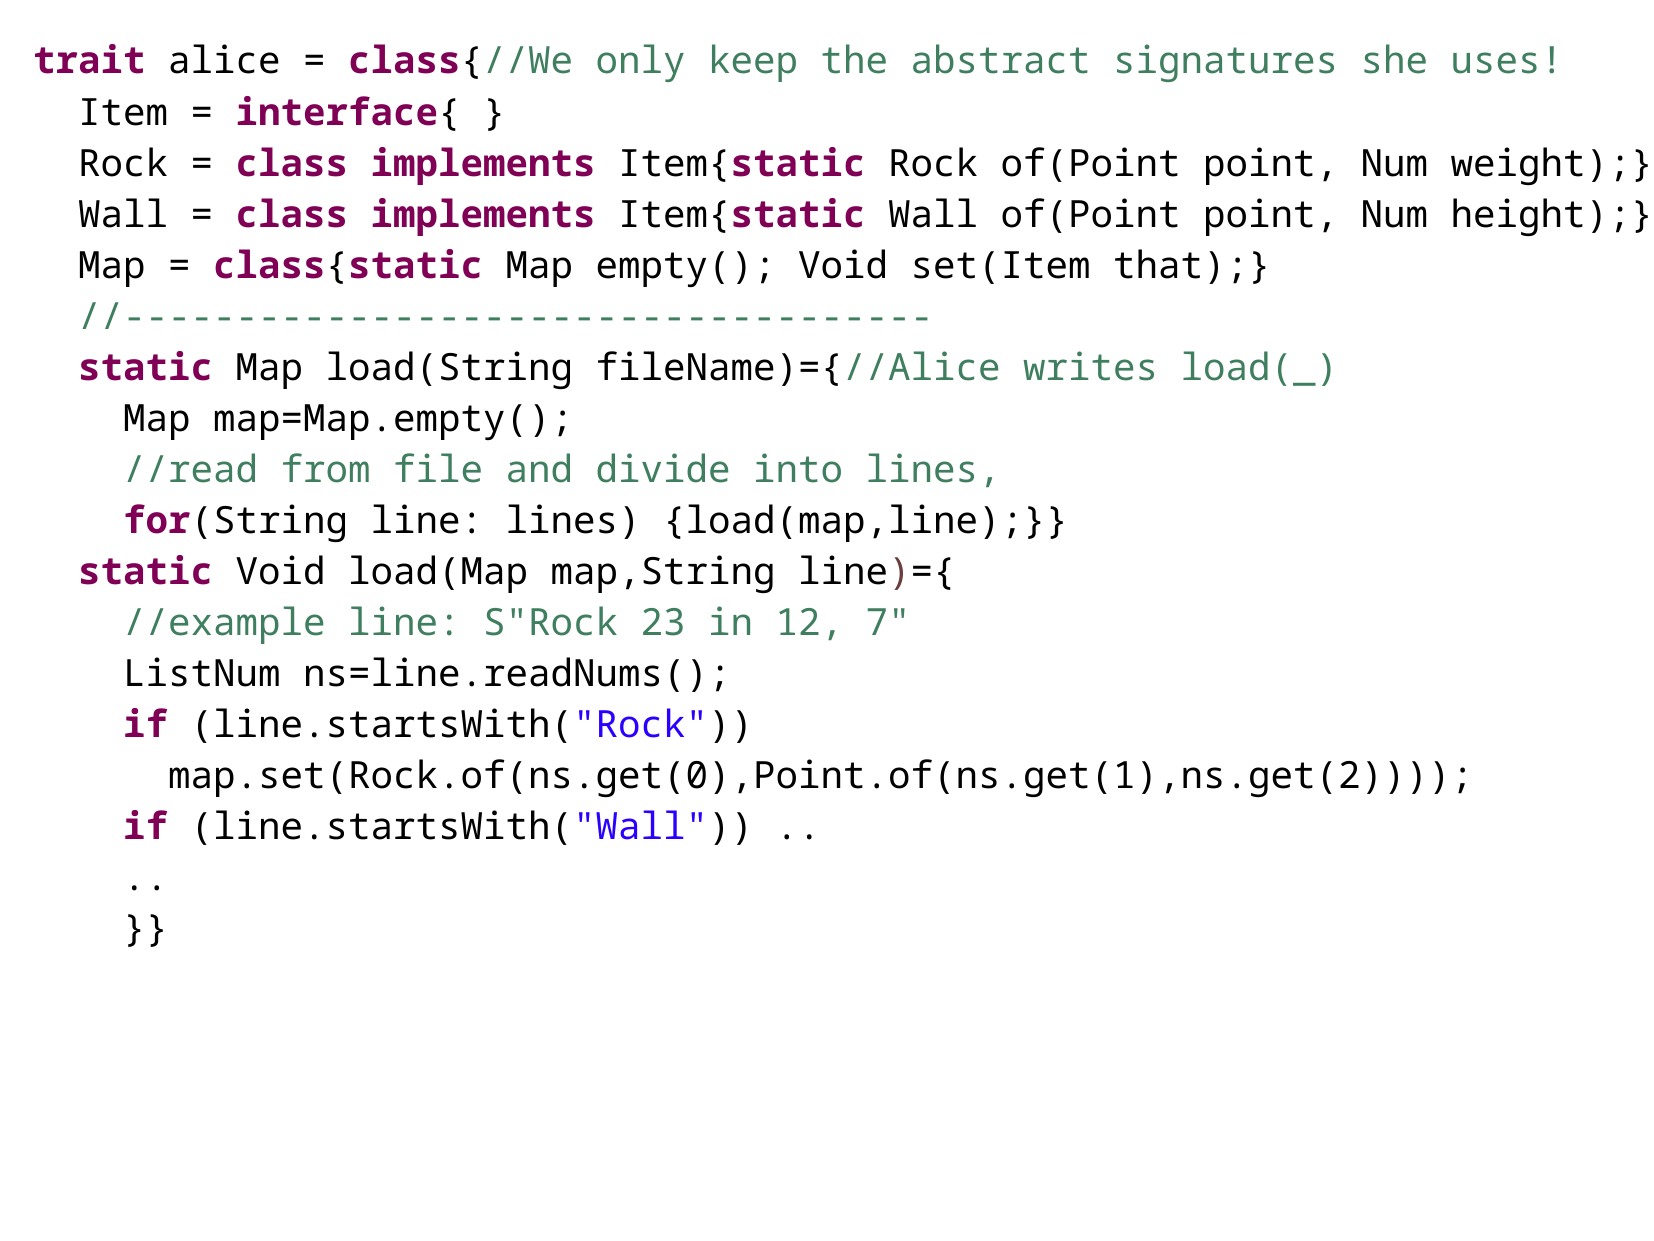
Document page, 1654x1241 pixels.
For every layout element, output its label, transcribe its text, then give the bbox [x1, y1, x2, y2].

text_box trait alice = class{//We only keep the abstract signatures she uses! Item = interface{ } Rock = class implements Item{static Rock of(Point point, Num weight);} Wall = class implements Item{static Wall of(Point point, Num height);} Map = class{static Map empty(); Void set(Item that);} //------------------------------------ static Map load(String fileName)={//Alice writes load(_) Map map=Map.empty(); //read from file and divide into lines, for(String line: lines) {load(map,line);}} static Void load(Map map,String line)={ //example line: S"Rock 23 in 12, 7" ListNum ns=line.readNums(); if (line.startsWith("Rock")) map.set(Rock.of(ns.get(0),Point.of(ns.get(1),ns.get(2)))); if (line.startsWith("Wall")) .. .. }} [18, 26, 1654, 1241]
